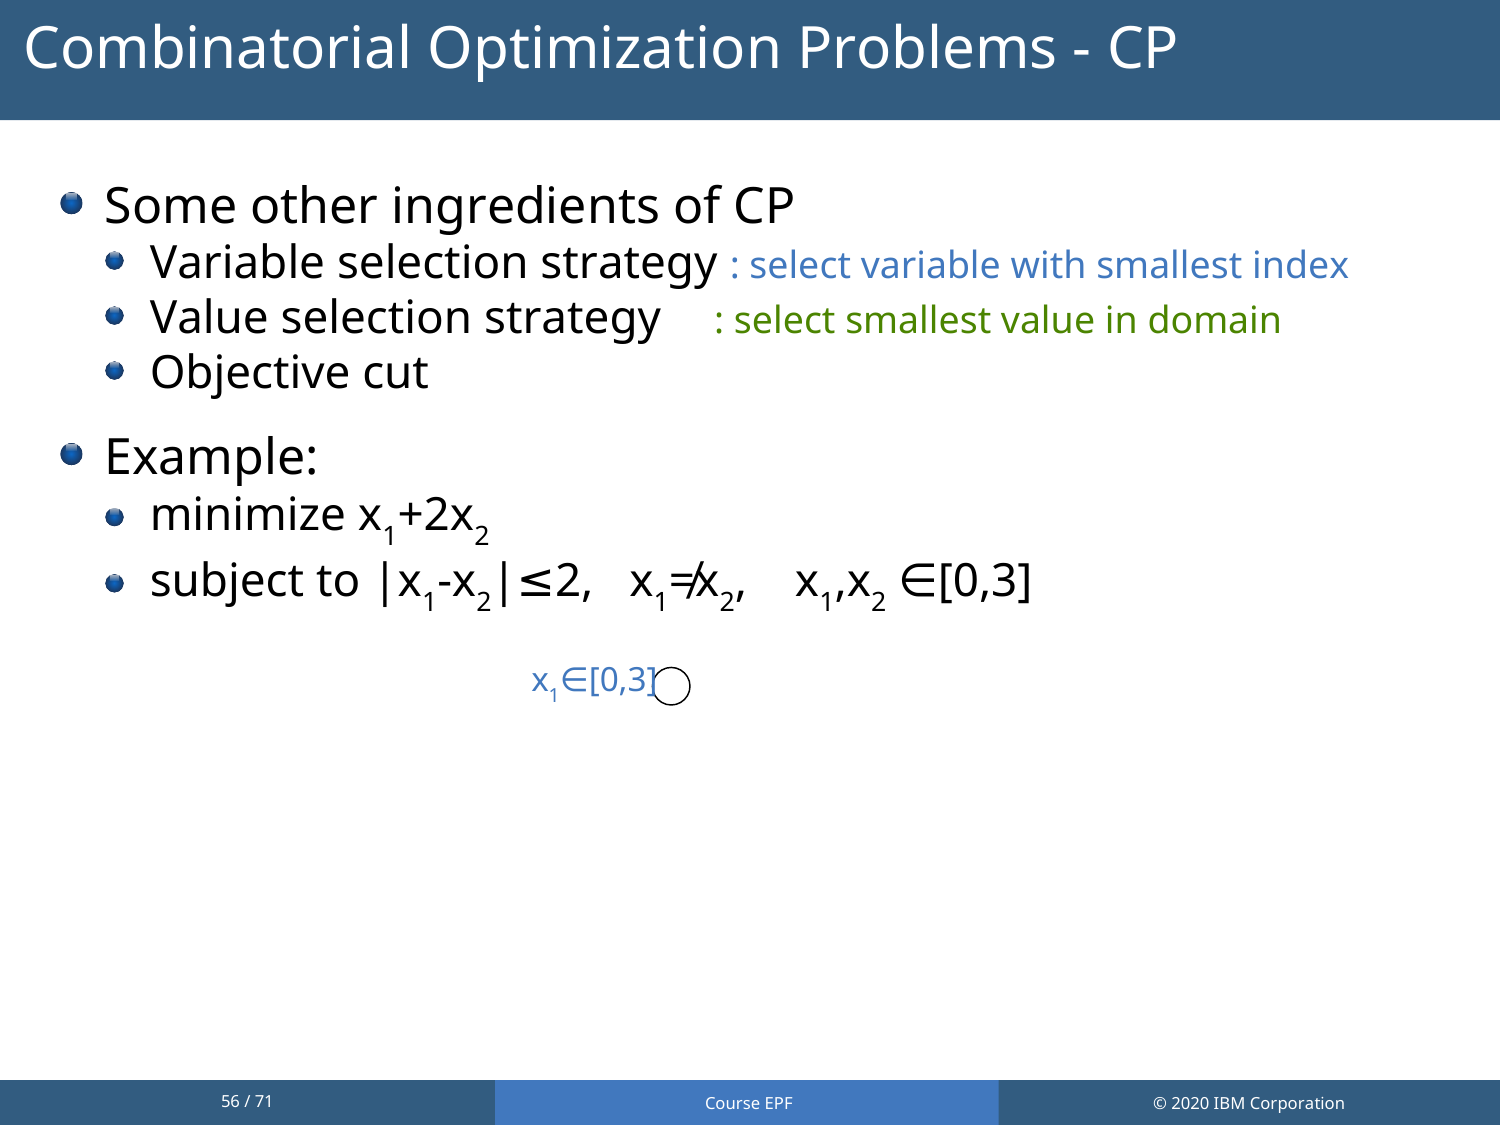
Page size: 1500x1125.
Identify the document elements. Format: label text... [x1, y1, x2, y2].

title Combinatorial Optimization Problems - CP [0, 0, 1500, 121]
list Some other ingredients of CP Variable selection strategy : select variable with smallest index Value selection strategy : select smallest value in domain Objective cut Example: minimize x1+2x2 subject to |x1-x2|≤2, x1≠x2, x1,x2 ∈[0,3] [45, 165, 1441, 1036]
text_box x1∈[0,3] [516, 650, 712, 714]
